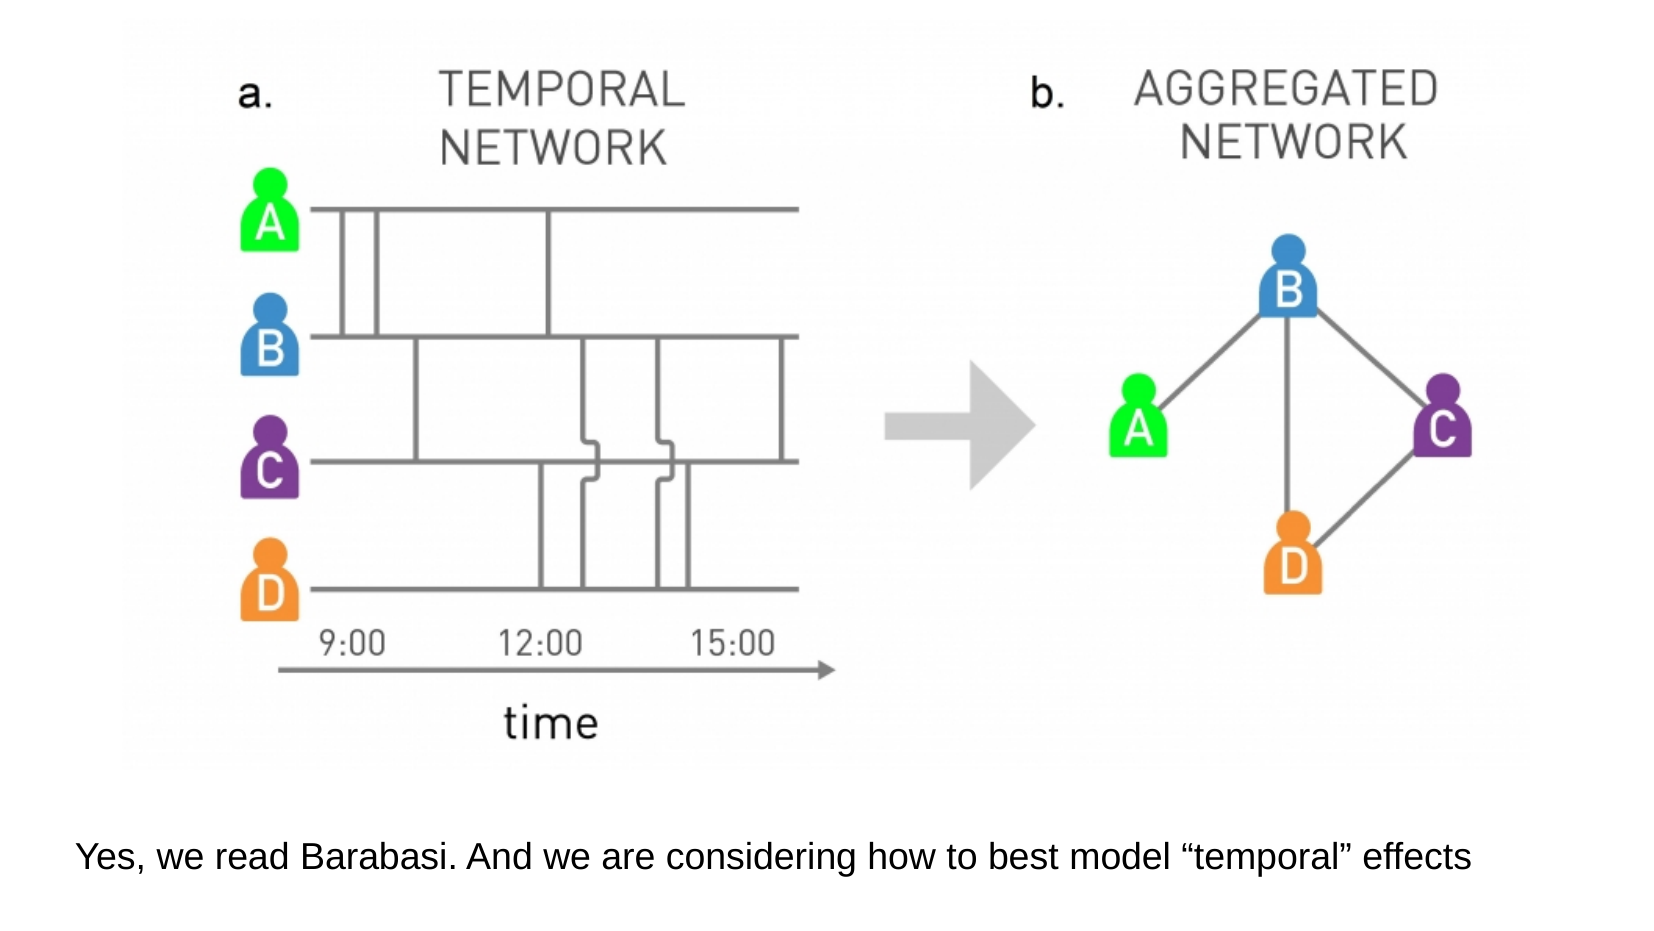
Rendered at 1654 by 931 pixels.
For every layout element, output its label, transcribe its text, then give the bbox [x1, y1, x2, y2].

text_box Yes, we read Barabasi. And we are considering how to best model “temporal” effects [60, 828, 1488, 886]
picture [122, 18, 1530, 770]
